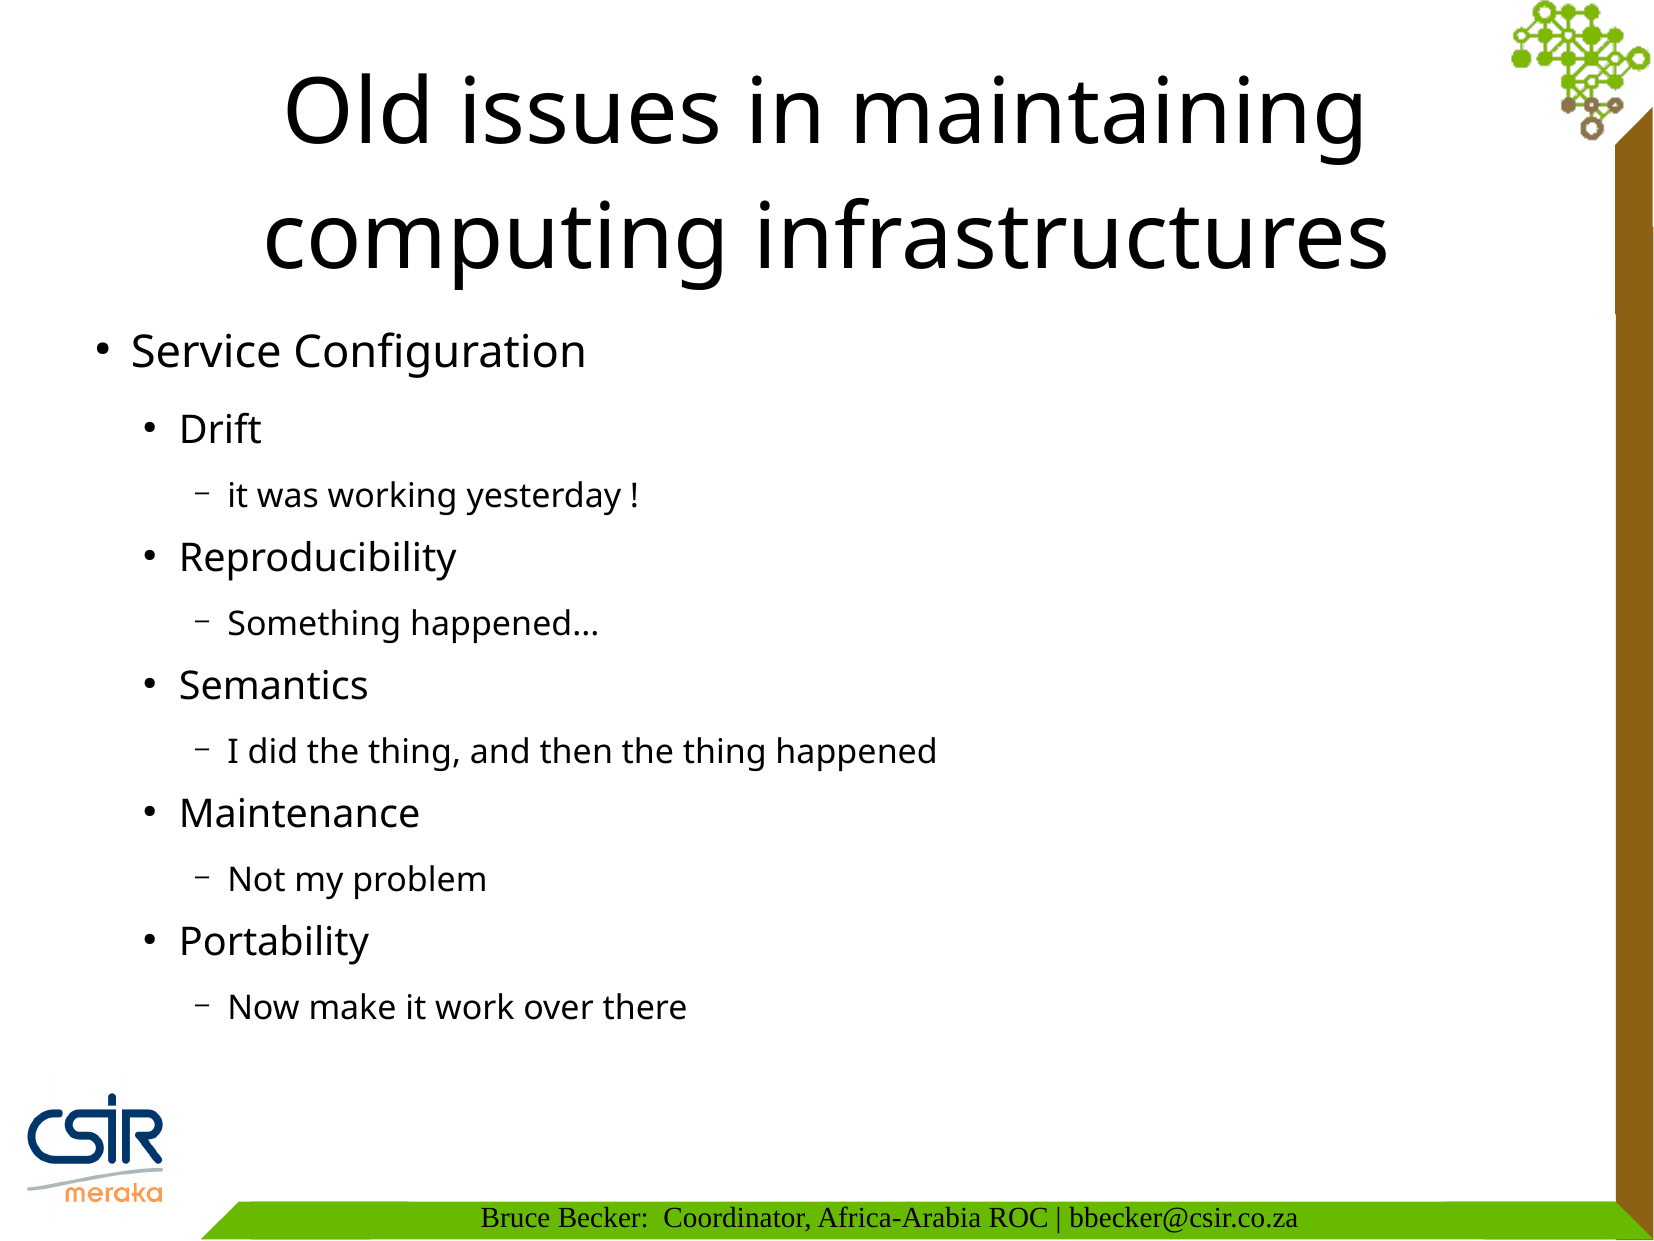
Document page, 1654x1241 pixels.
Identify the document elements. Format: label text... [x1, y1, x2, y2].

picture [12, 1074, 178, 1225]
picture [1503, 0, 1654, 144]
list Service Configuration Drift it was working yesterday ! Reproducibility Something happened... Semantics I did the thing, and then the thing happened Maintenance Not my problem Portability Now make it work over there [82, 319, 1571, 1039]
title Old issues in maintaining computing infrastructures [82, 60, 1571, 282]
